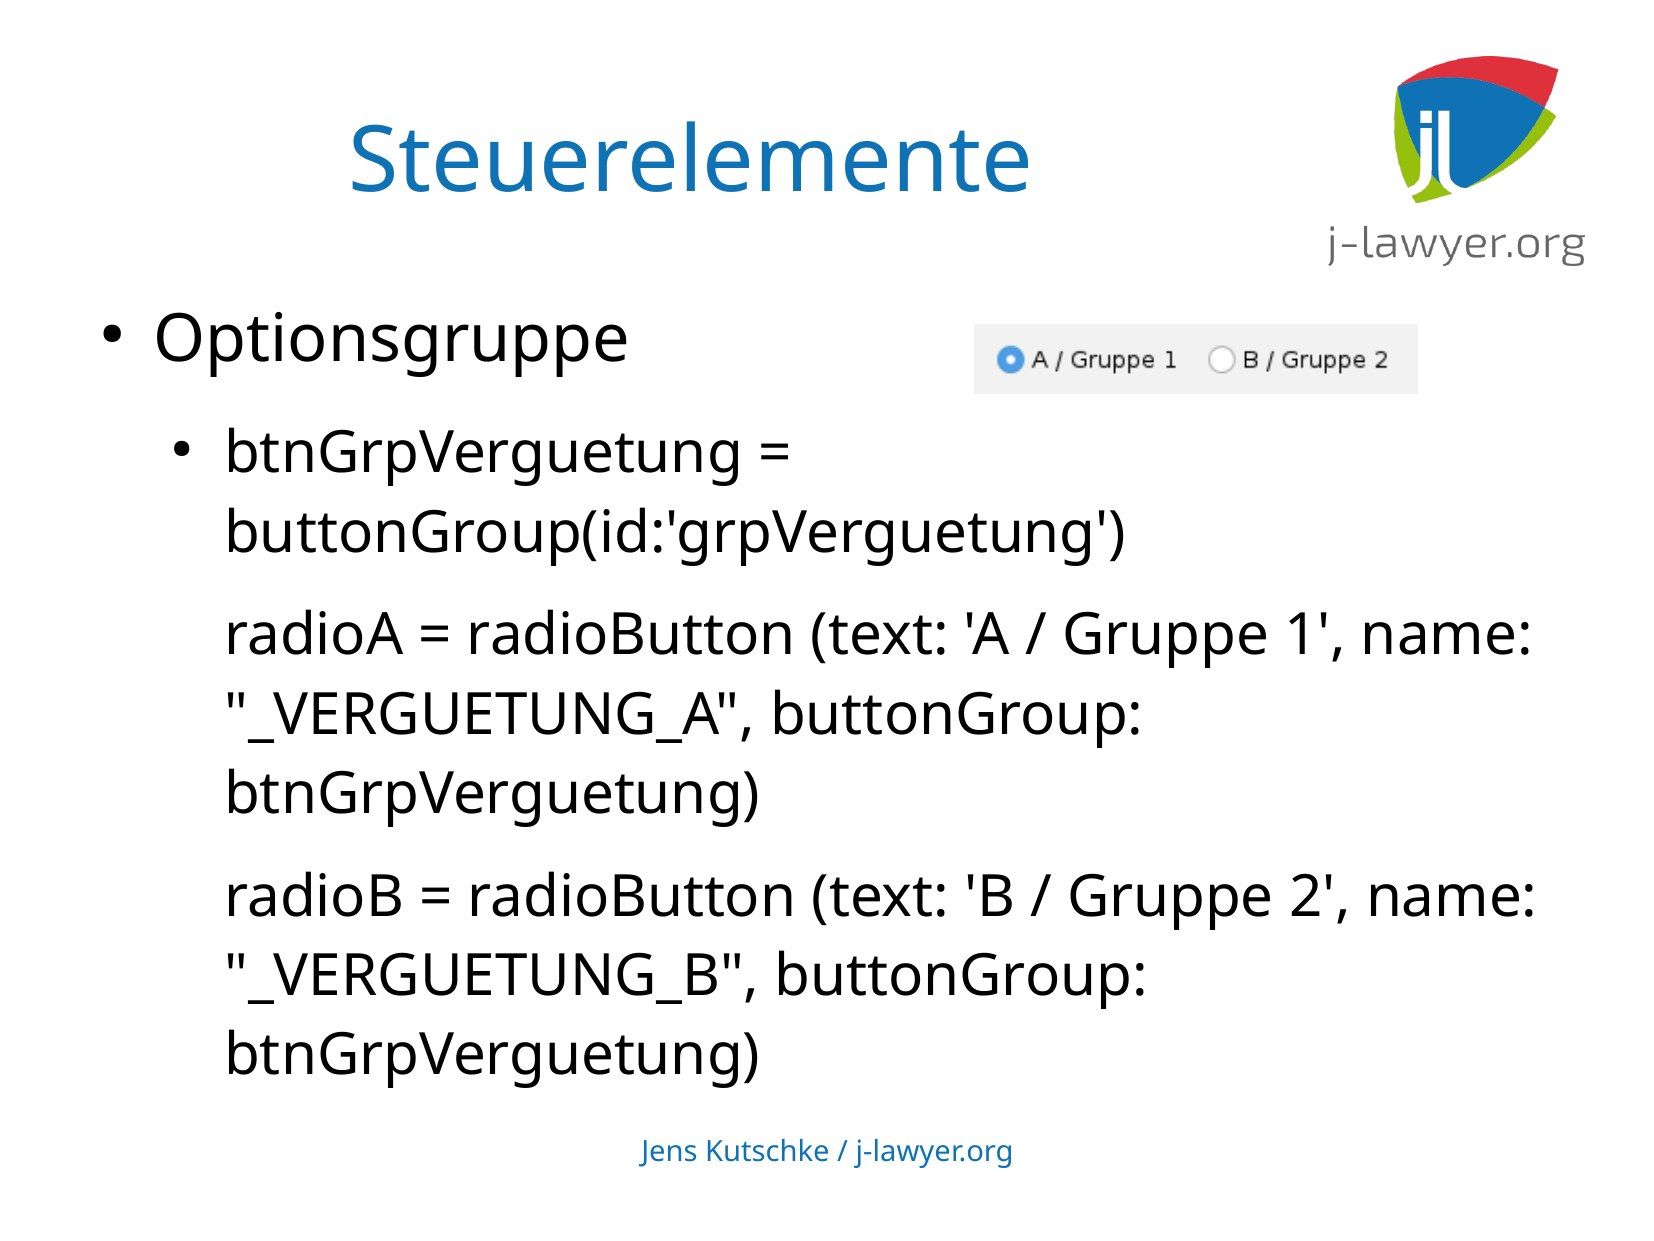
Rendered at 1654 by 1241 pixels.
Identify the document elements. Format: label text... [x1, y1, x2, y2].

list Optionsgruppe btnGrpVerguetung = buttonGroup(id:'grpVerguetung') radioA = radioButton (text: 'A / Gruppe 1', name: "_VERGUETUNG_A", buttonGroup: btnGrpVerguetung) radioB = radioButton (text: 'B / Gruppe 2', name: "_VERGUETUNG_B", buttonGroup: btnGrpVerguetung) [82, 290, 1571, 1008]
picture [1328, 56, 1585, 266]
title Steuerelemente [82, 52, 1300, 260]
picture [974, 324, 1418, 394]
